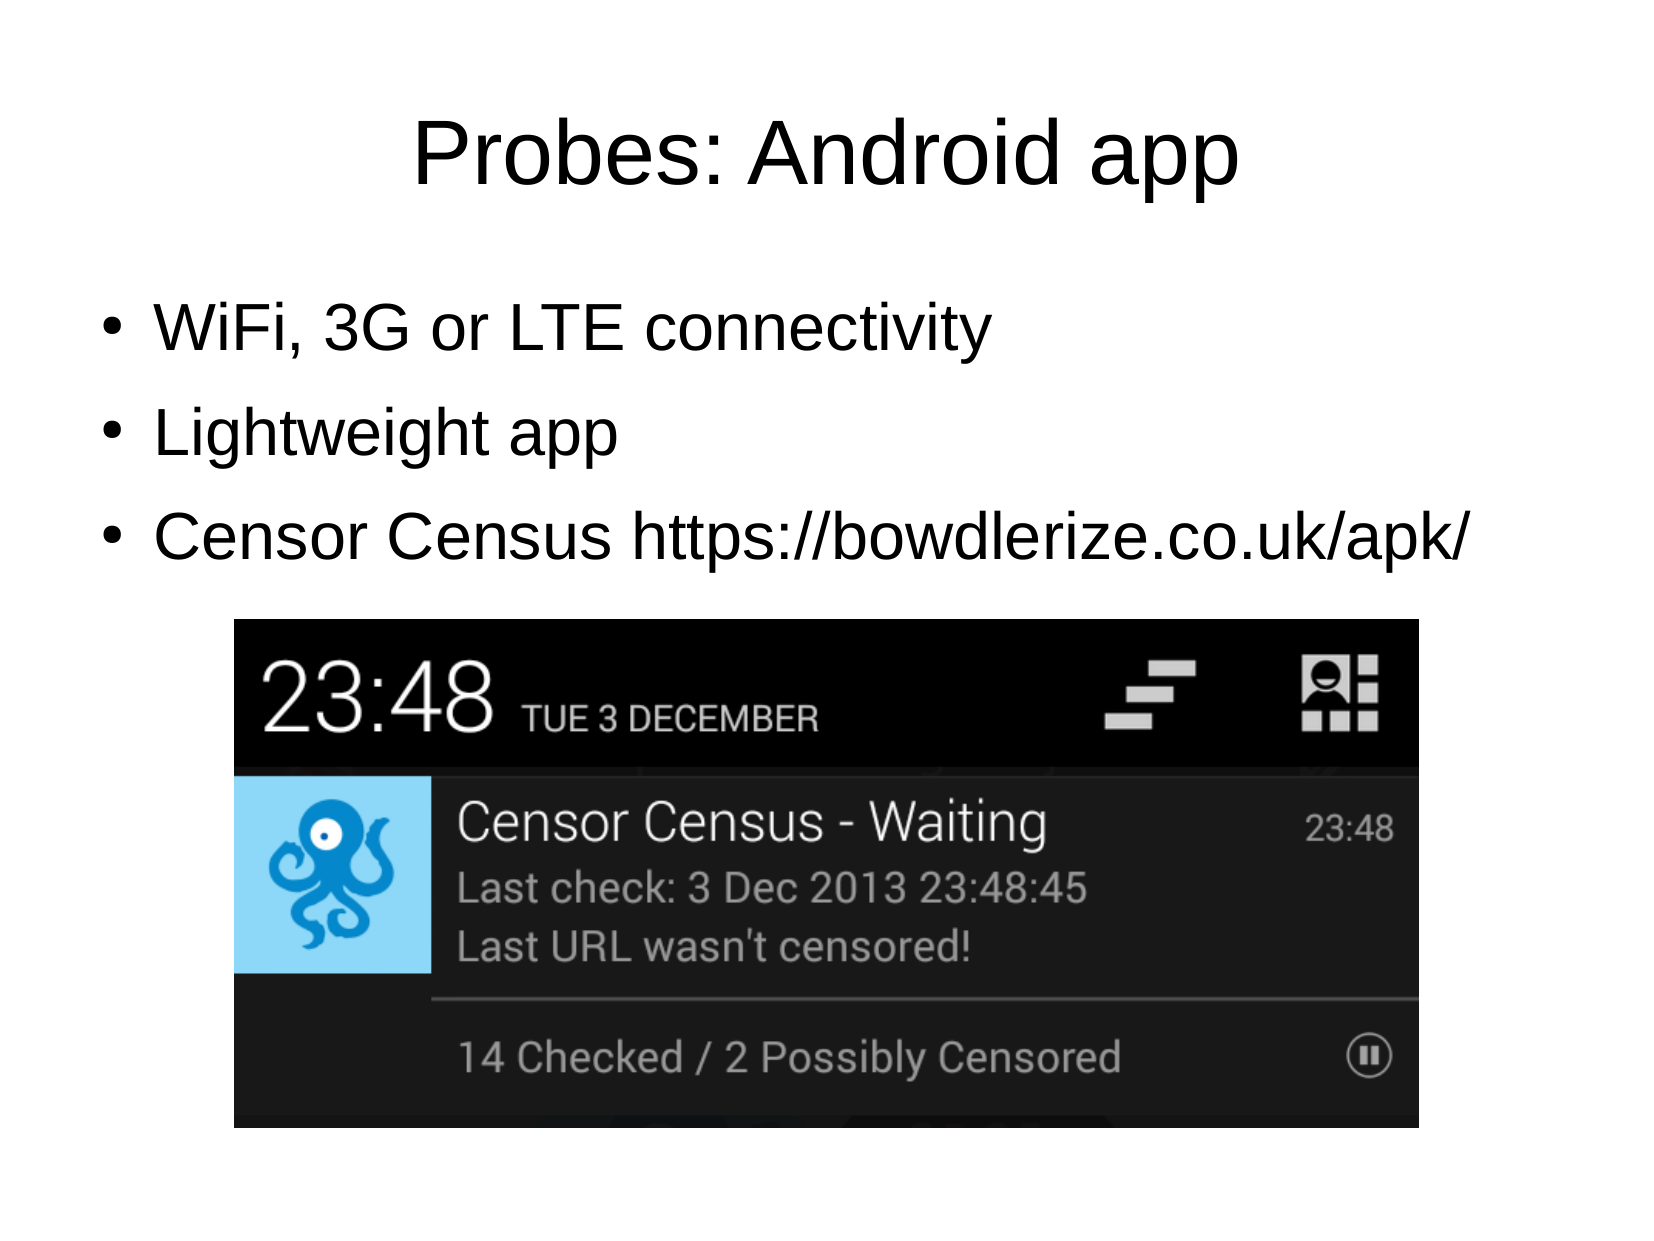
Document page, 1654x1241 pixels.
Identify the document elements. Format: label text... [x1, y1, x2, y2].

list WiFi, 3G or LTE connectivity Lightweight app Censor Census https://bowdlerize.co.uk/apk/ [82, 290, 1571, 1010]
title Probes: Android app [82, 49, 1571, 257]
picture [234, 619, 1419, 1128]
